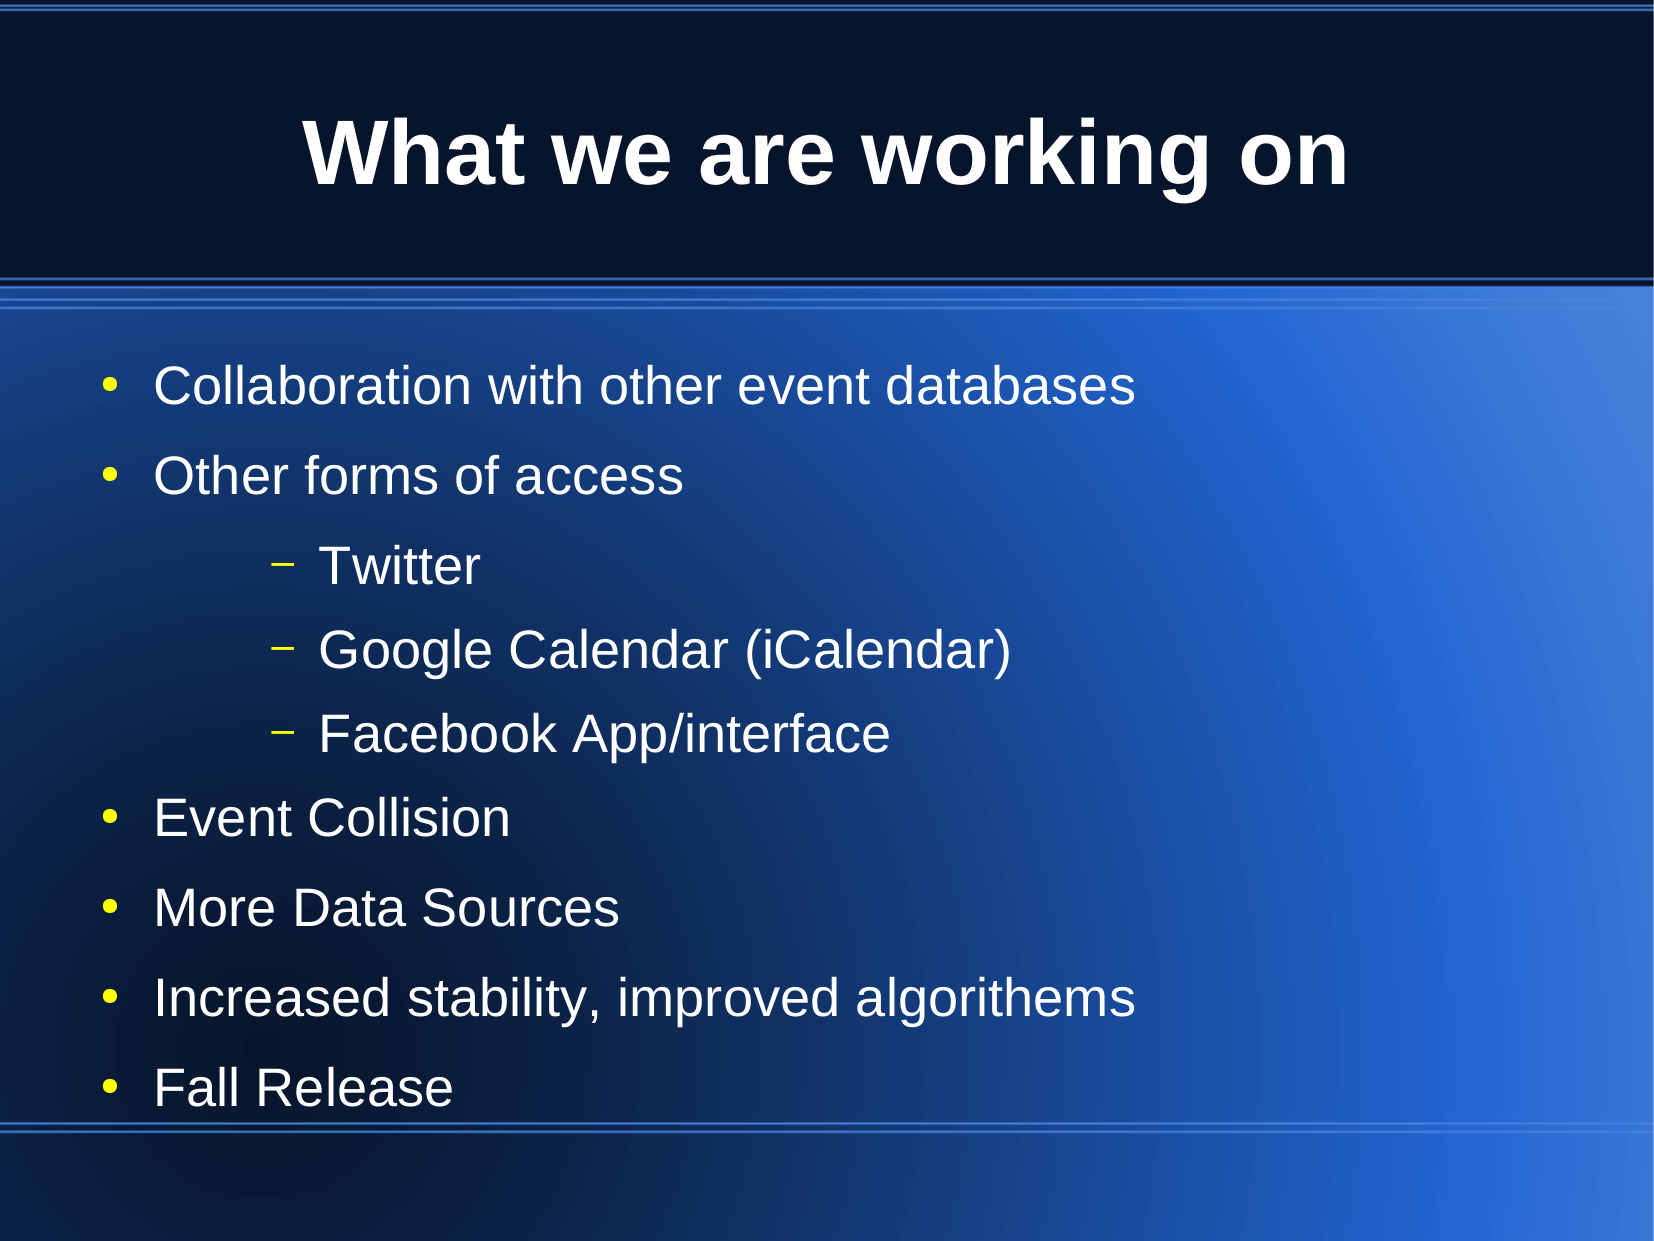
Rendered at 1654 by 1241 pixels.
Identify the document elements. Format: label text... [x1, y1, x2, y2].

title What we are working on [82, 56, 1571, 250]
picture [0, 0, 1654, 1241]
list Collaboration with other event databases Other forms of access Twitter Google Calendar (iCalendar) Facebook App/interface Event Collision More Data Sources Increased stability, improved algorithems Fall Release [82, 355, 1571, 1159]
